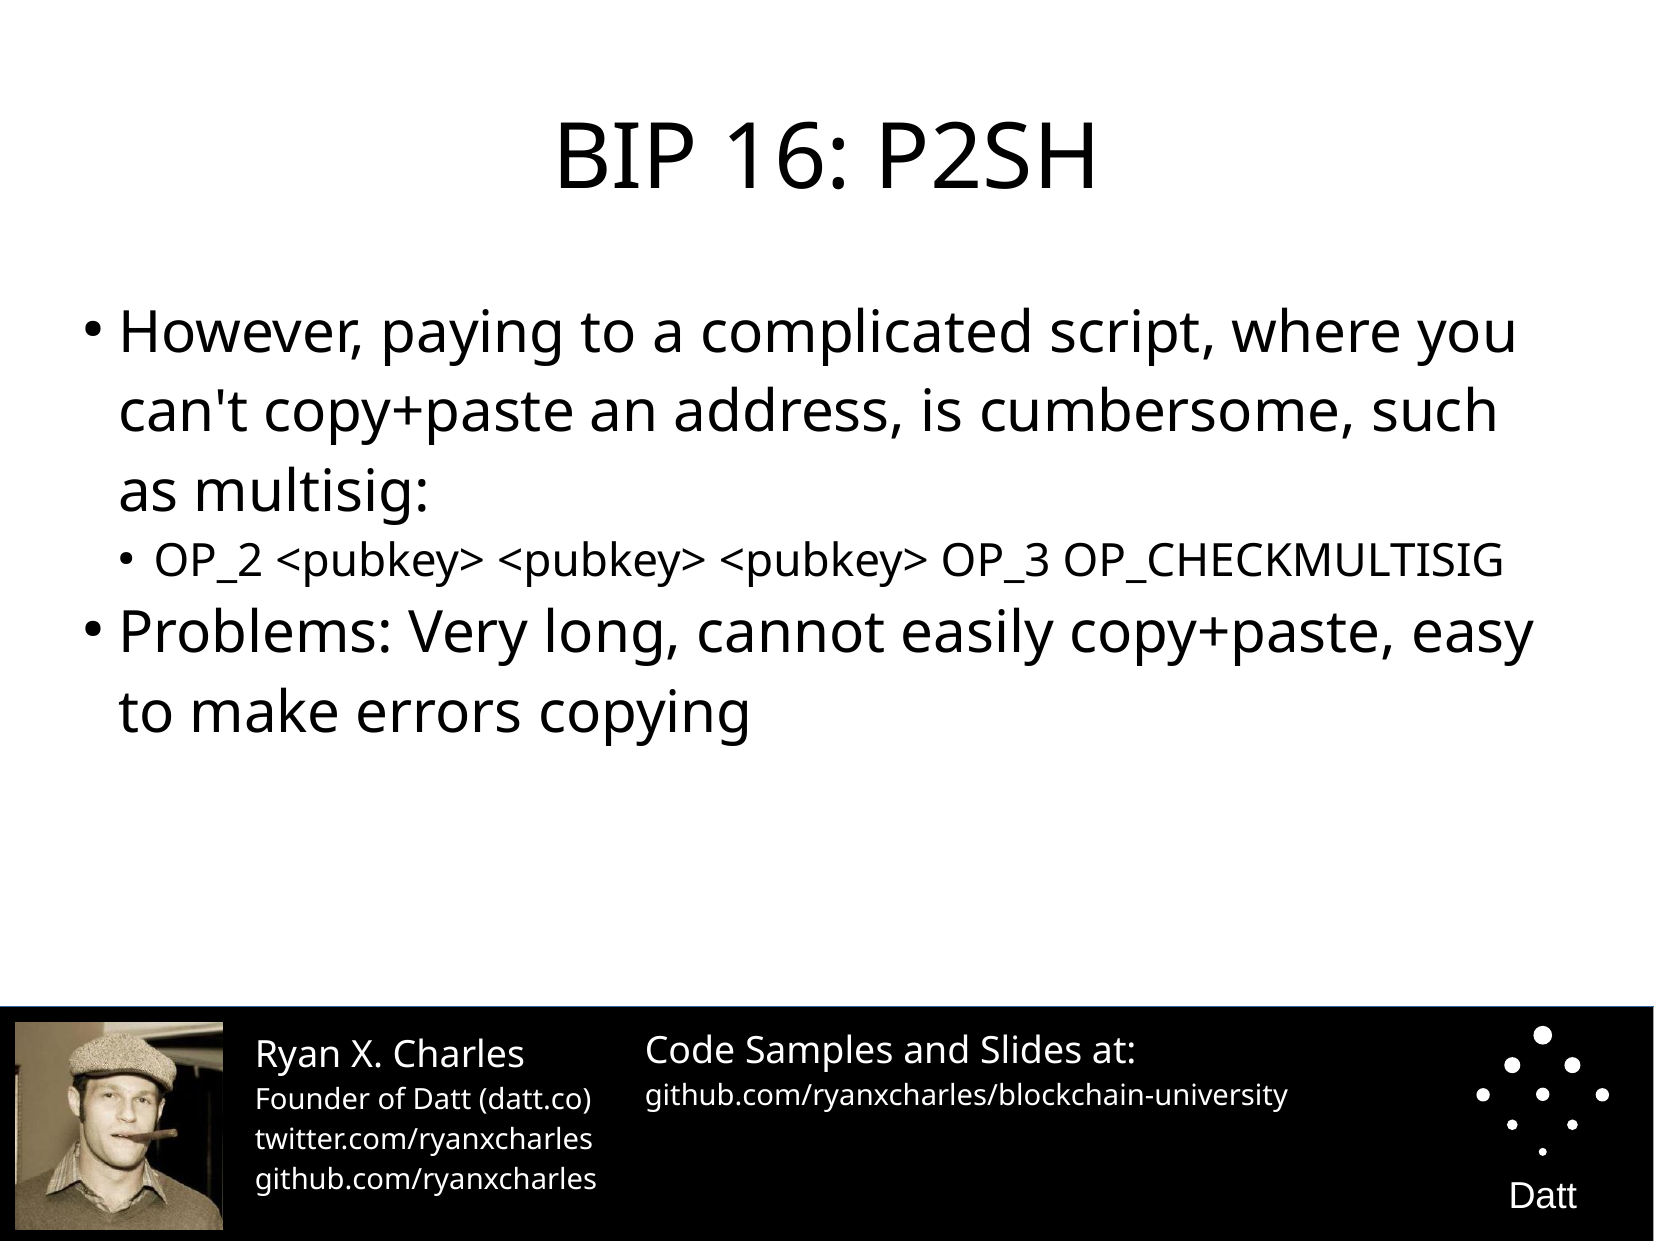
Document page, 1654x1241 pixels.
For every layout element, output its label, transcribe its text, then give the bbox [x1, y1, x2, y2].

picture [1475, 1023, 1611, 1159]
subtitle However, paying to a complicated script, where you can't copy+paste an address, is cumbersome, such as multisig: OP_2 <pubkey> <pubkey> <pubkey> OP_3 OP_CHECKMULTISIG Problems: Very long, cannot easily copy+paste, easy to make errors copying [82, 290, 1571, 1010]
text_box Ryan X. Charles Founder of Datt (datt.co) twitter.com/ryanxcharles github.com/ryanxcharles [240, 1020, 976, 1241]
title BIP 16: P2SH [82, 49, 1571, 257]
text_box Code Samples and Slides at: github.com/ryanxcharles/blockchain-university [630, 1015, 1403, 1156]
text_box Datt [1452, 1167, 1633, 1241]
picture [15, 1022, 223, 1231]
text_box [0, 1006, 1654, 1241]
